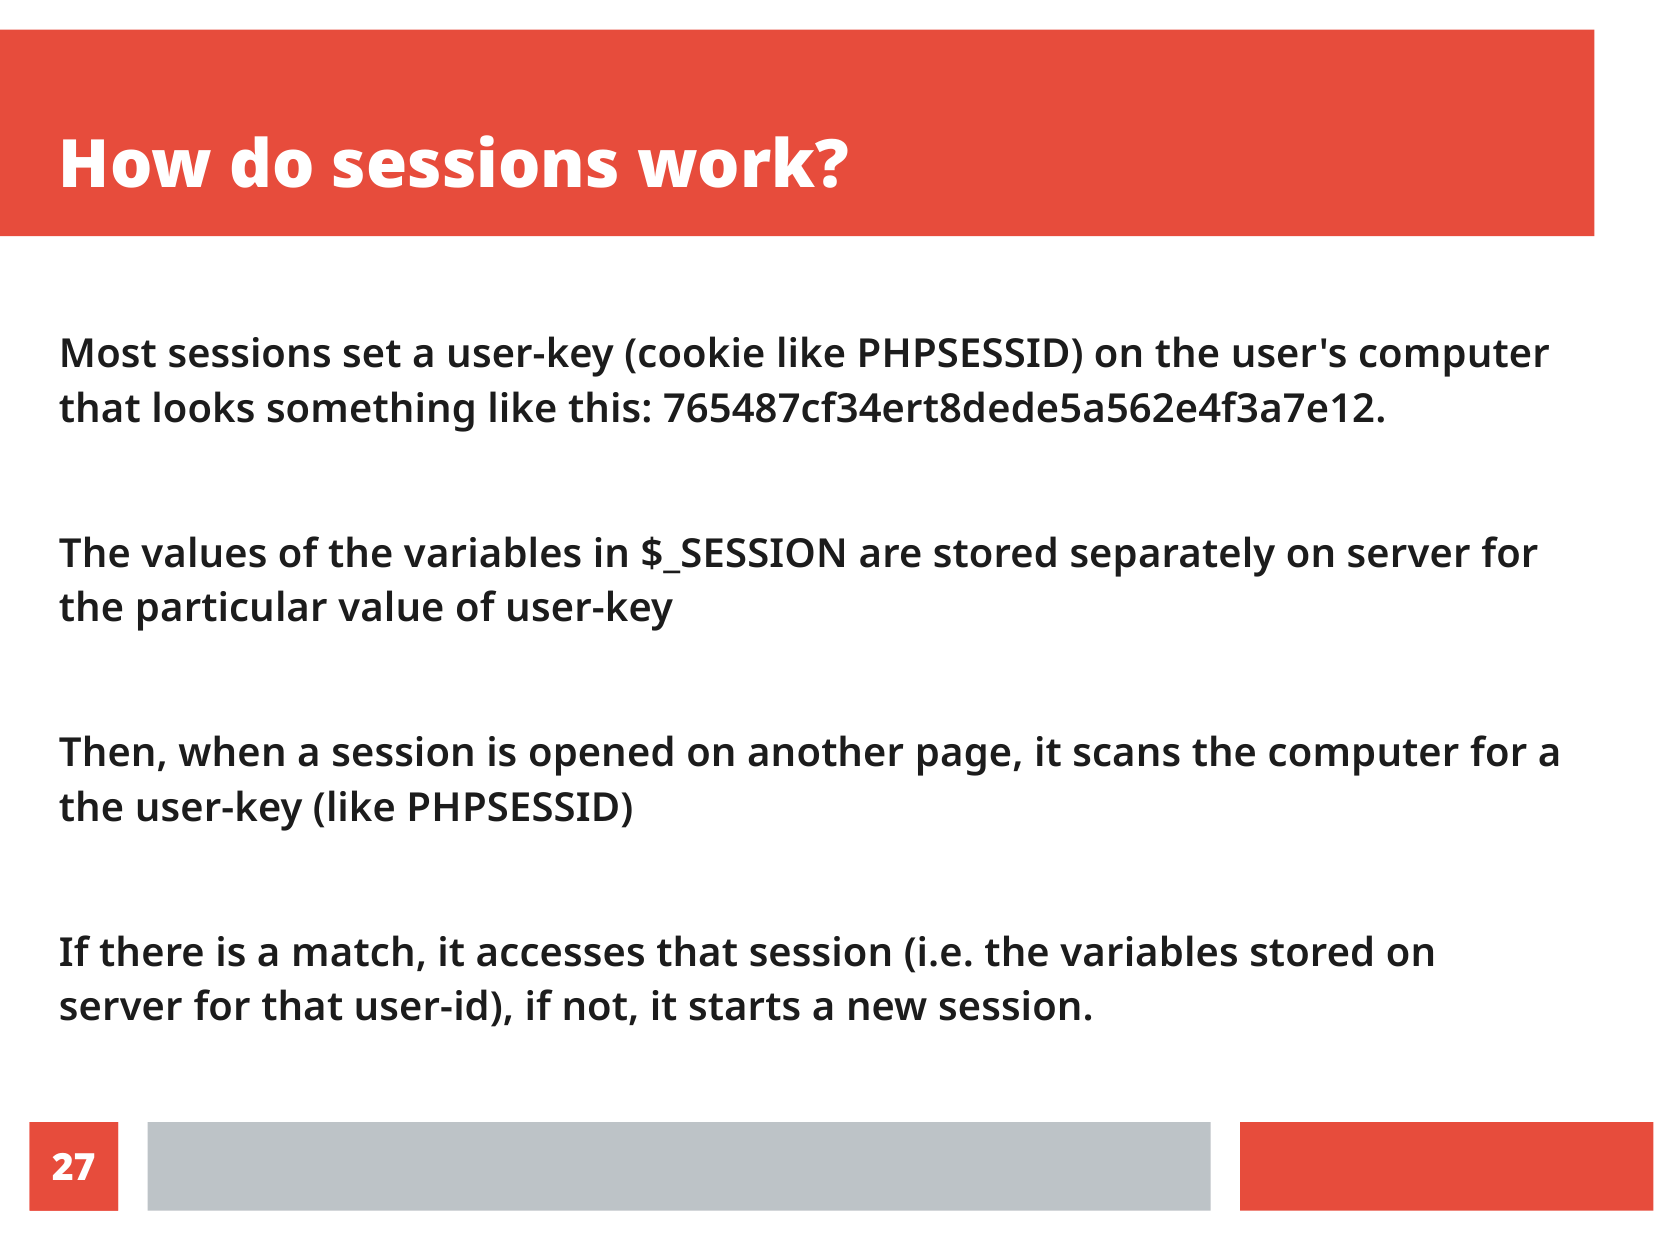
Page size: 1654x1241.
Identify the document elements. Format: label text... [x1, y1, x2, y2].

list Most sessions set a user-key (cookie like PHPSESSID) on the user's computer that looks something like this: 765487cf34ert8dede5a562e4f3a7e12. The values of the variables in $_SESSION are stored separately on server for the particular value of user-key Then, when a session is opened on another page, it scans the computer for a the user-key (like PHPSESSID) If there is a match, it accesses that session (i.e. the variables stored on server for that user-id), if not, it starts a new session. [59, 324, 1565, 1093]
title How do sessions work? [59, 59, 1595, 207]
